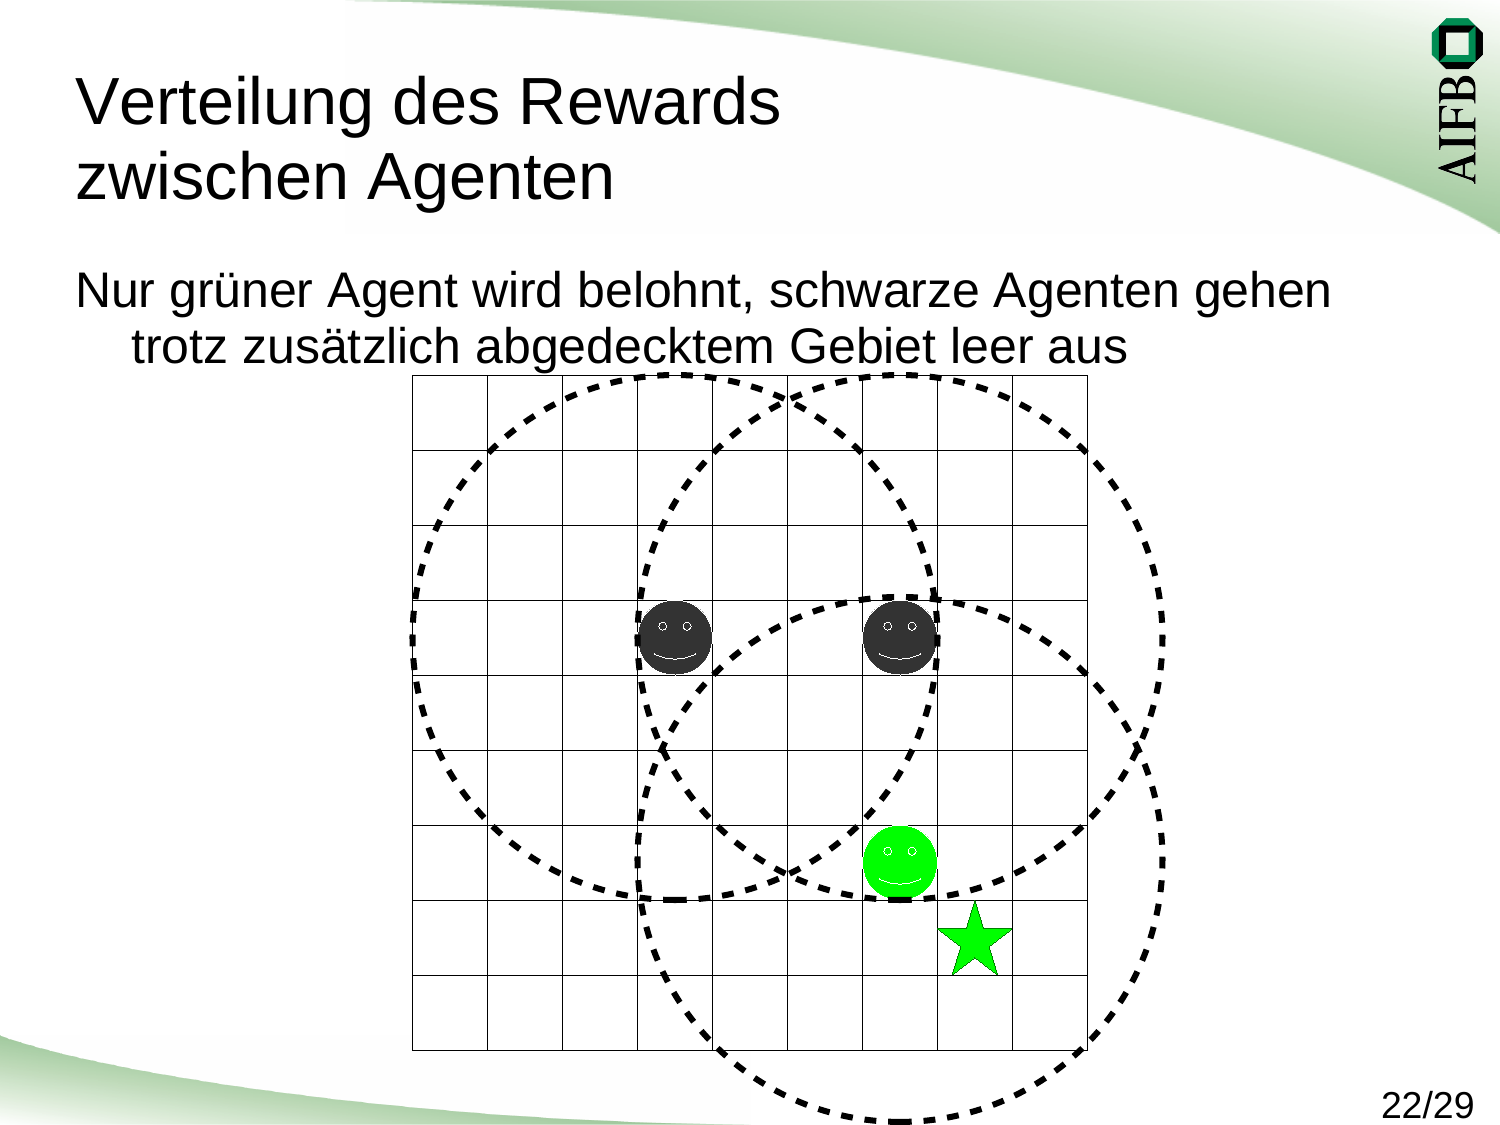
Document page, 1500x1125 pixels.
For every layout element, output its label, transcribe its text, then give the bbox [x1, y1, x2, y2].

list Nur grüner Agent wird belohnt, schwarze Agenten gehen trotz zusätzlich abgedecktem Gebiet leer aus [727, 1051, 1073, 1057]
picture [0, 1035, 751, 1125]
list Nur grüner Agent wird belohnt, schwarze Agenten gehen trotz zusätzlich abgedecktem Gebiet leer aus [75, 262, 1426, 1057]
title Verteilung des Rewards zwischen Agenten [75, 45, 958, 233]
text_box [412, 375, 1088, 1051]
picture [345, 0, 1500, 234]
